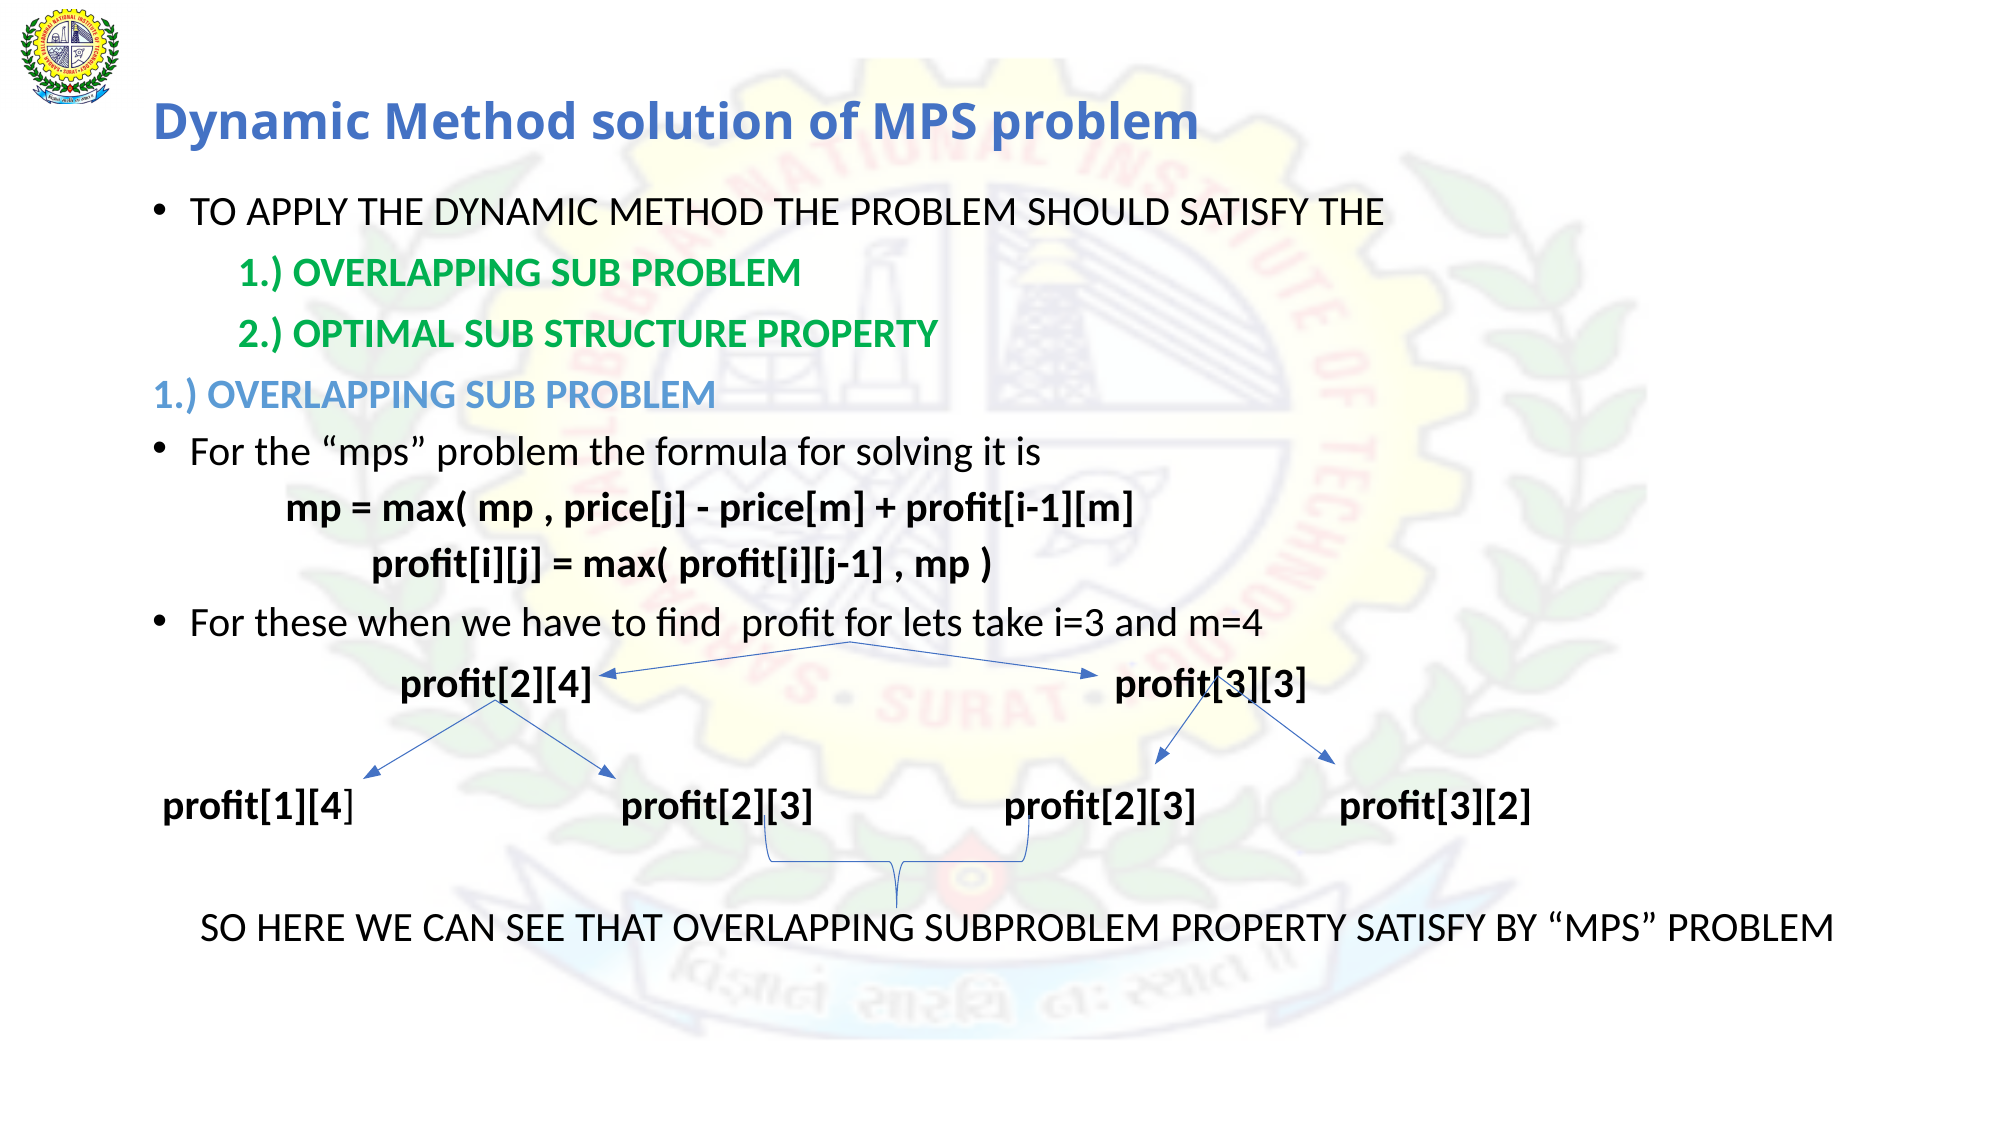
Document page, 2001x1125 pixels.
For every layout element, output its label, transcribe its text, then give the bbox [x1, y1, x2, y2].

list TO APPLY THE DYNAMIC METHOD THE PROBLEM SHOULD SATISFY THE 1.) OVERLAPPING SUB PROBLEM 2.) OPTIMAL SUB STRUCTURE PROPERTY 1.) OVERLAPPING SUB PROBLEM For the “mps” problem the formula for solving it is mp = max( mp , price[j] - price[m] + profit[i-1][m] profit[i][j] = max( profit[i][j-1] , mp ) For these when we have to find profit for lets take i=3 and m=4 profit[2][4] profit[3][3] profit[1][4] profit[2][3] profit[2][3] profit[3][2] SO HERE WE CAN SEE THAT OVERLAPPING SUBPROBLEM PROPERTY SATISFY BY “MPS” PROBLEM [137, 186, 1863, 1014]
title Dynamic Method solution of MPS problem [137, 59, 1863, 186]
